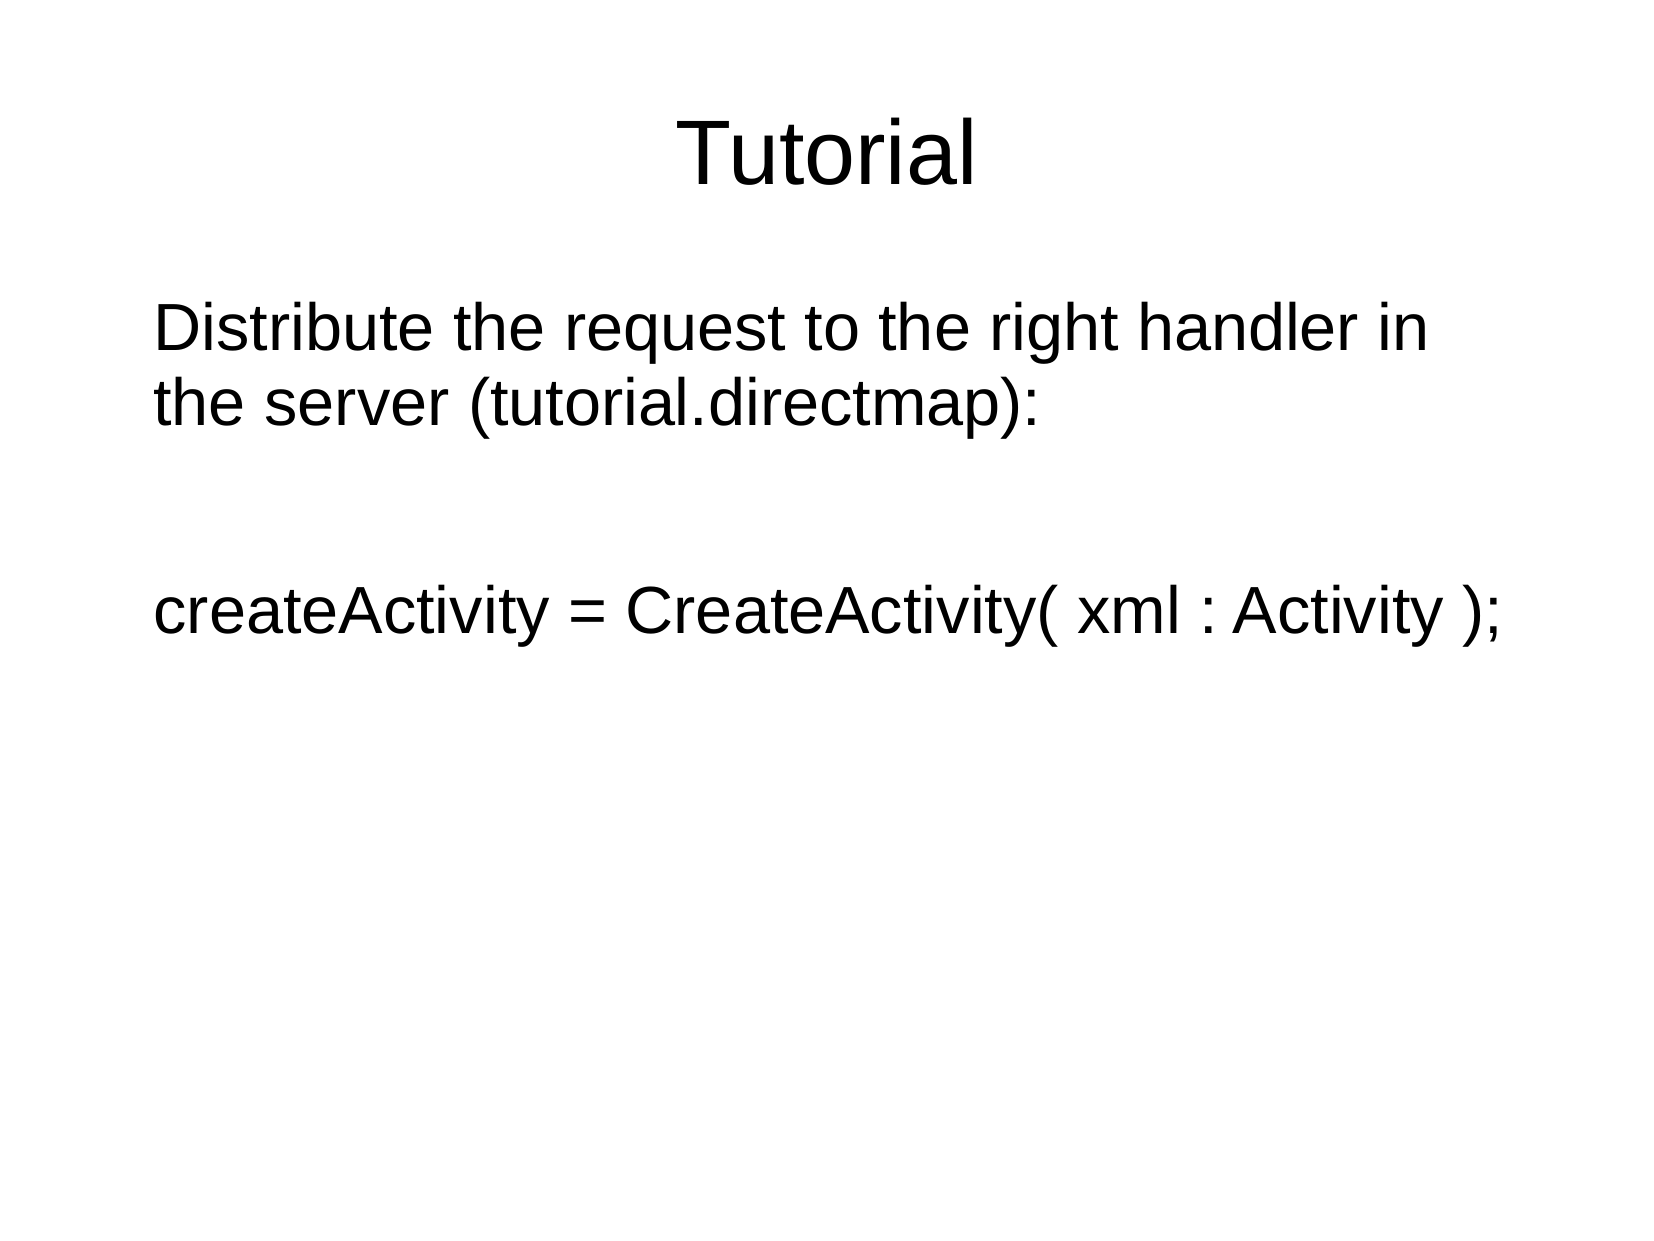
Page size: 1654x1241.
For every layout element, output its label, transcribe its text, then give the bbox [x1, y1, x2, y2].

list Distribute the request to the right handler in the server (tutorial.directmap): createActivity = CreateActivity( xml : Activity ); [82, 290, 1538, 1010]
title Tutorial [82, 49, 1571, 257]
